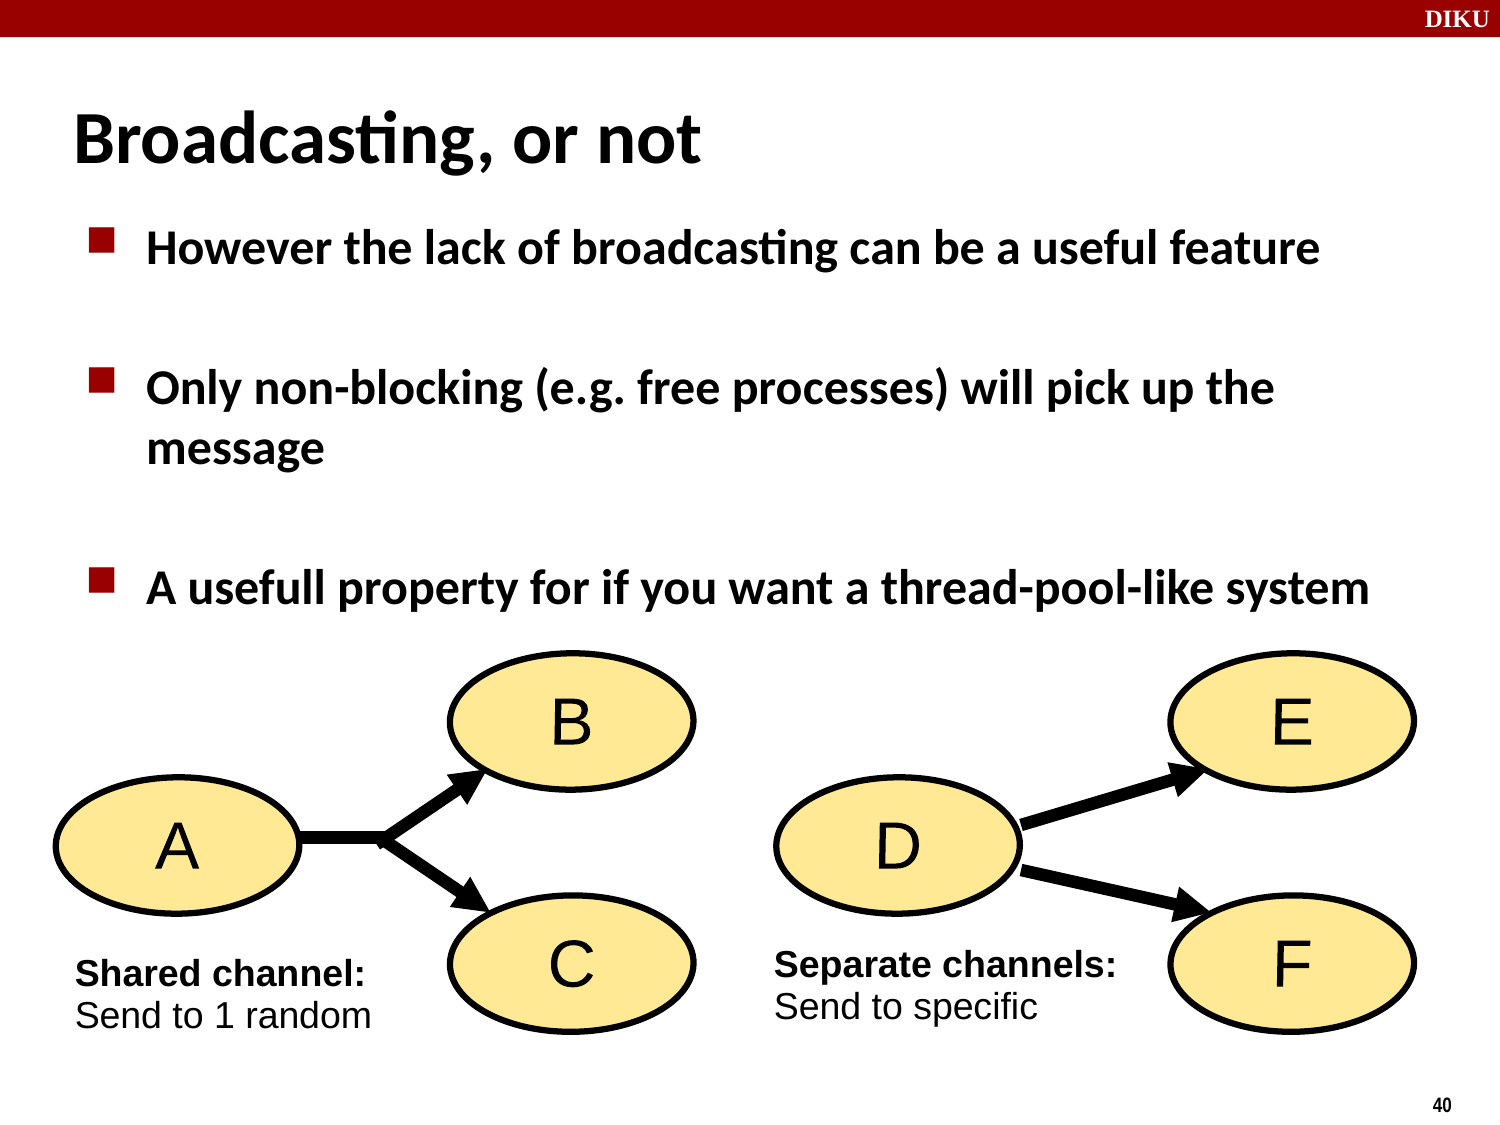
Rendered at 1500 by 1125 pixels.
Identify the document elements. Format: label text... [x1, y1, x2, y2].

text_box Separate channels: Send to specific [759, 936, 1164, 1036]
text_box However the lack of broadcasting can be a useful feature Only non-blocking (e.g. free processes) will pick up the message A usefull property for if you want a thread-pool-like system [74, 207, 1421, 631]
text_box E [1170, 653, 1415, 790]
text_box F [1170, 895, 1415, 1032]
text_box D [776, 777, 1020, 914]
text_box B [449, 653, 694, 790]
text_box A [55, 777, 300, 914]
text_box Shared channel: Send to 1 random [60, 945, 406, 1086]
text_box C [449, 895, 694, 1032]
text_box Broadcasting, or not [58, 71, 1304, 197]
